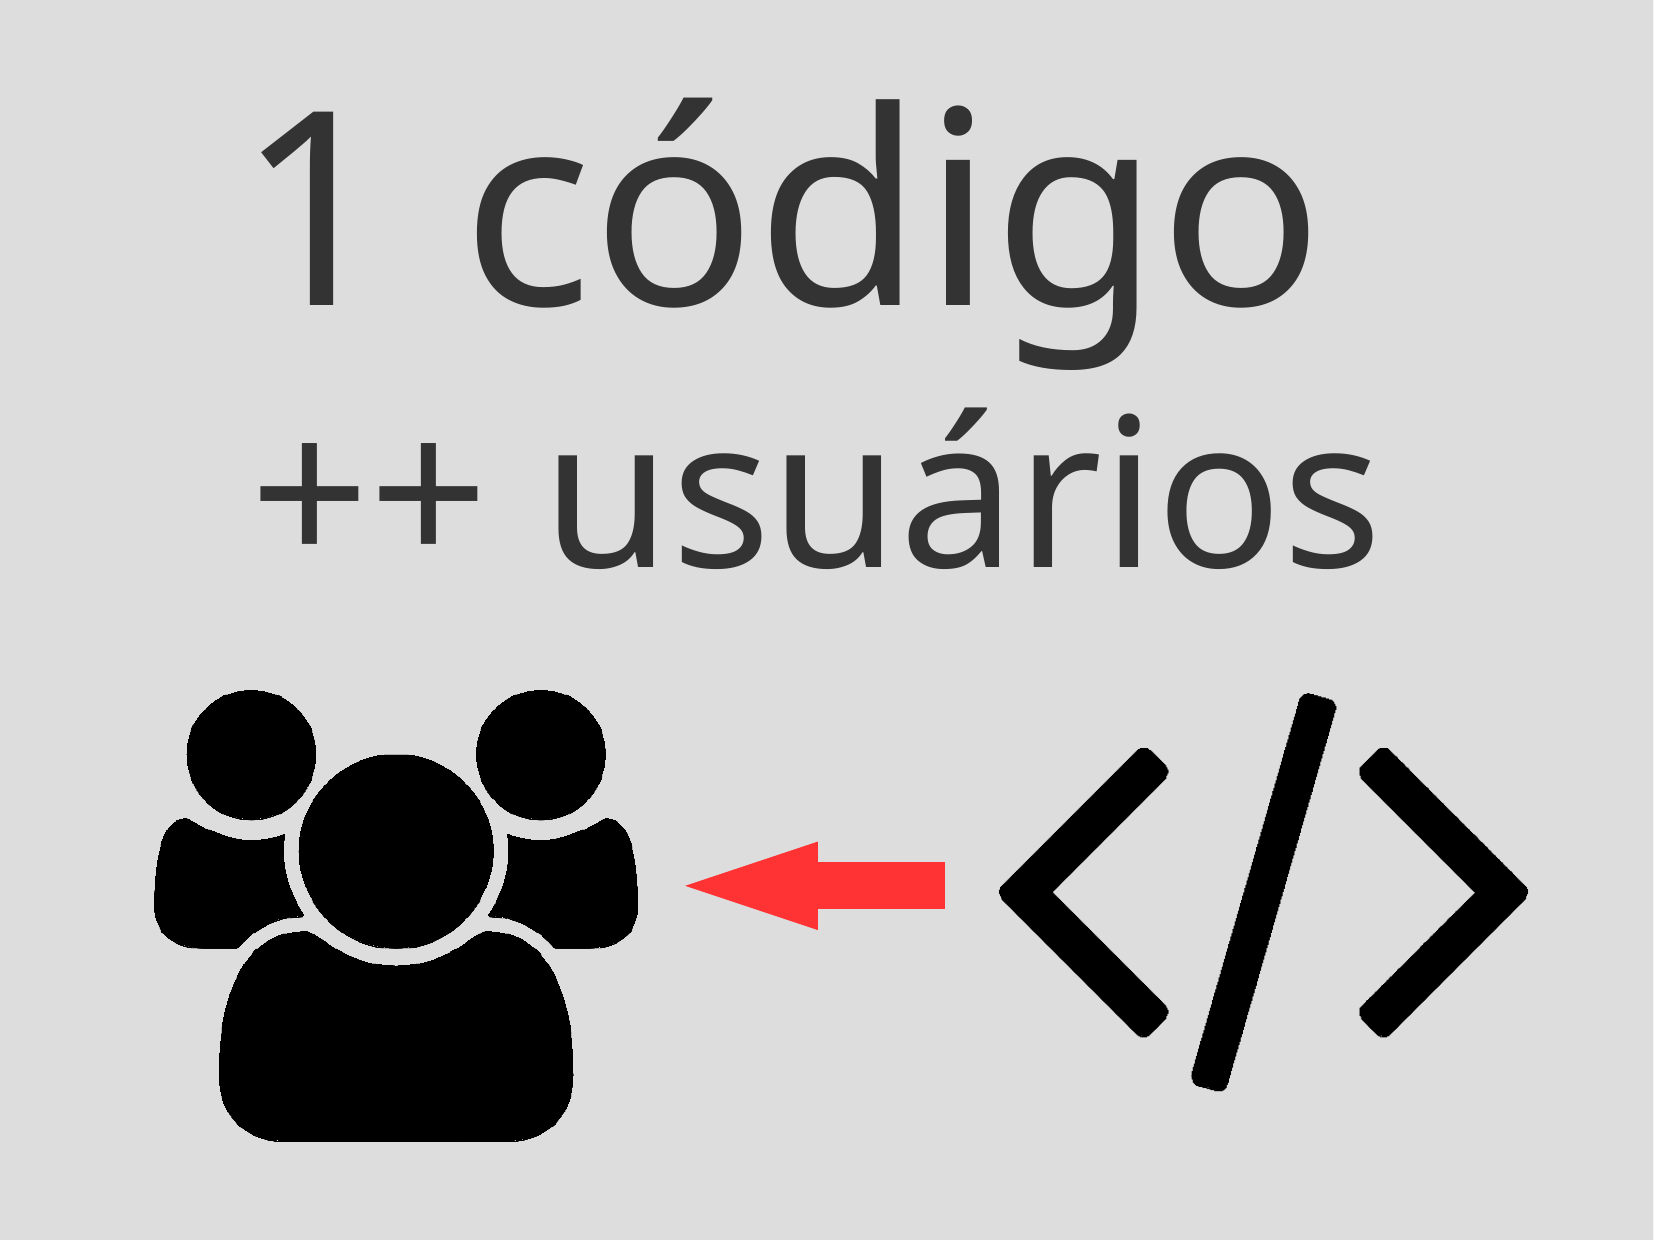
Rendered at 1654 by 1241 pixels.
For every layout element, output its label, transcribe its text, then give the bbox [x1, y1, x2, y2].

title 1 código ++ usuários [71, 17, 1561, 626]
picture [145, 680, 648, 1157]
picture [988, 680, 1538, 1112]
